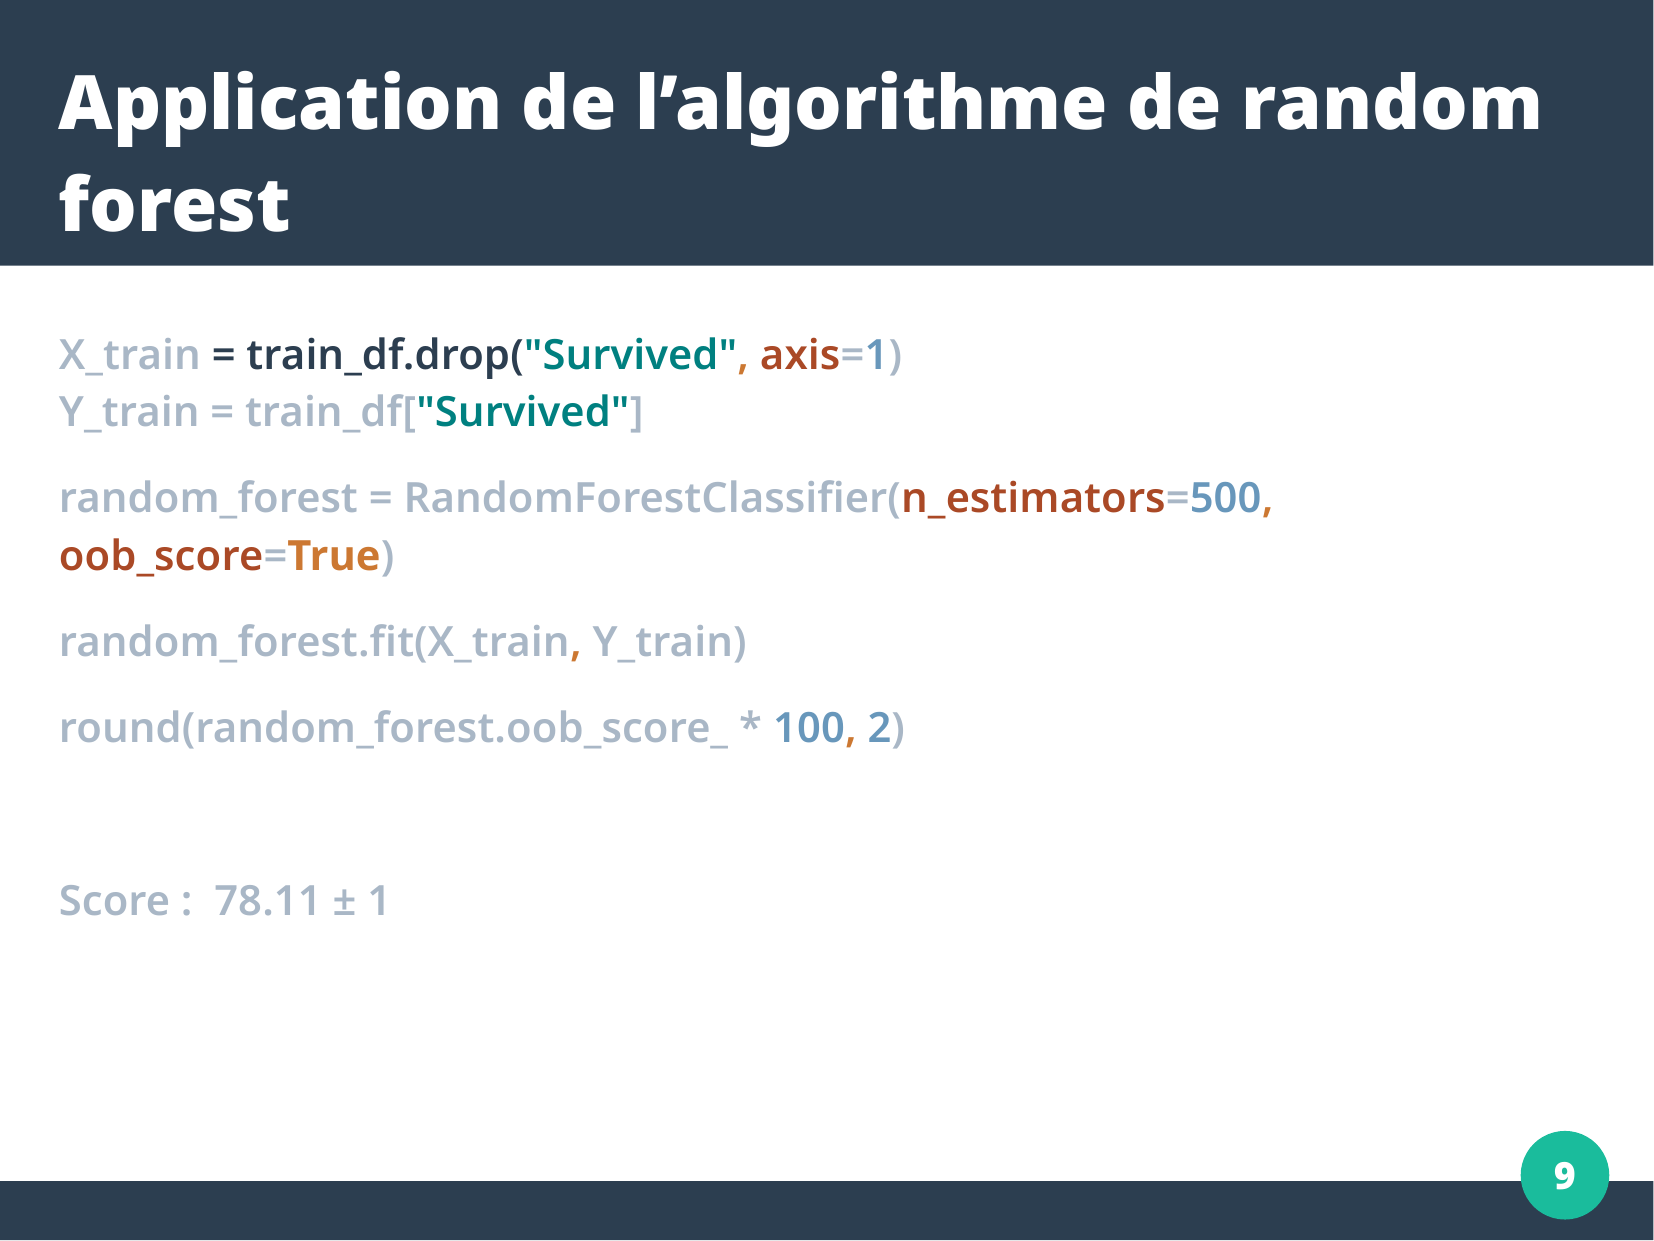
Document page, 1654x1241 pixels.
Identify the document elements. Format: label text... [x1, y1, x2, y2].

title Application de l’algorithme de random forest [59, 49, 1595, 207]
list X_train = train_df.drop("Survived", axis=1) Y_train = train_df["Survived"] random_forest = RandomForestClassifier(n_estimators=500, oob_score=True) random_forest.fit(X_train, Y_train) round(random_forest.oob_score_ * 100, 2) Score : 78.11 ± 1 [59, 324, 1595, 1152]
